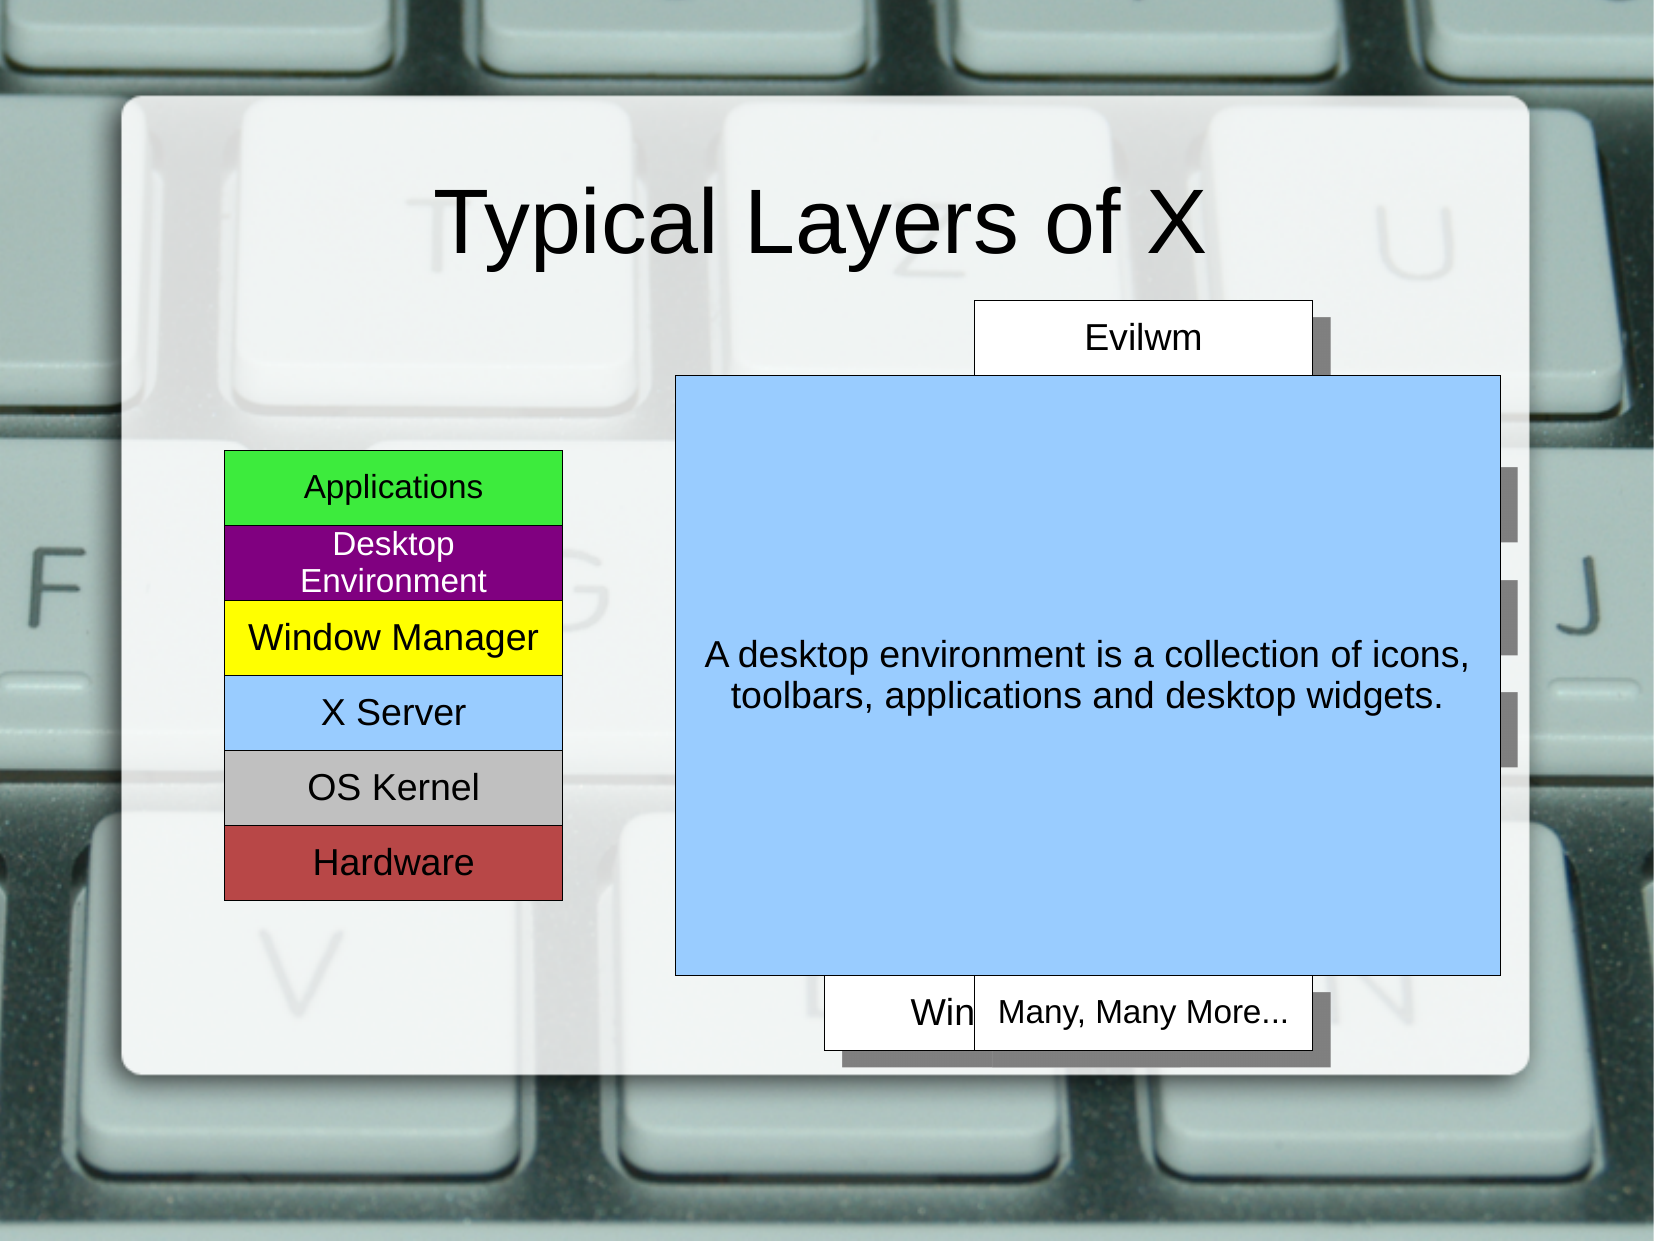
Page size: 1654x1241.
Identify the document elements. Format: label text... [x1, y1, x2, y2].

title Typical Layers of X [135, 117, 1506, 325]
text_box OS Kernel [224, 751, 563, 826]
text_box A desktop environment is a collection of icons, toolbars, applications and desktop widgets. [675, 375, 1501, 976]
text_box Many, Many More... [974, 976, 1313, 1051]
text_box X Server [224, 676, 563, 751]
text_box Desktop Environment [224, 526, 563, 601]
text_box Windows* [824, 976, 974, 1051]
text_box Evilwm [974, 300, 1313, 375]
text_box Hardware [224, 826, 563, 901]
picture [0, 0, 1654, 1241]
text_box Window Manager [224, 601, 563, 676]
text_box Applications [224, 450, 563, 526]
